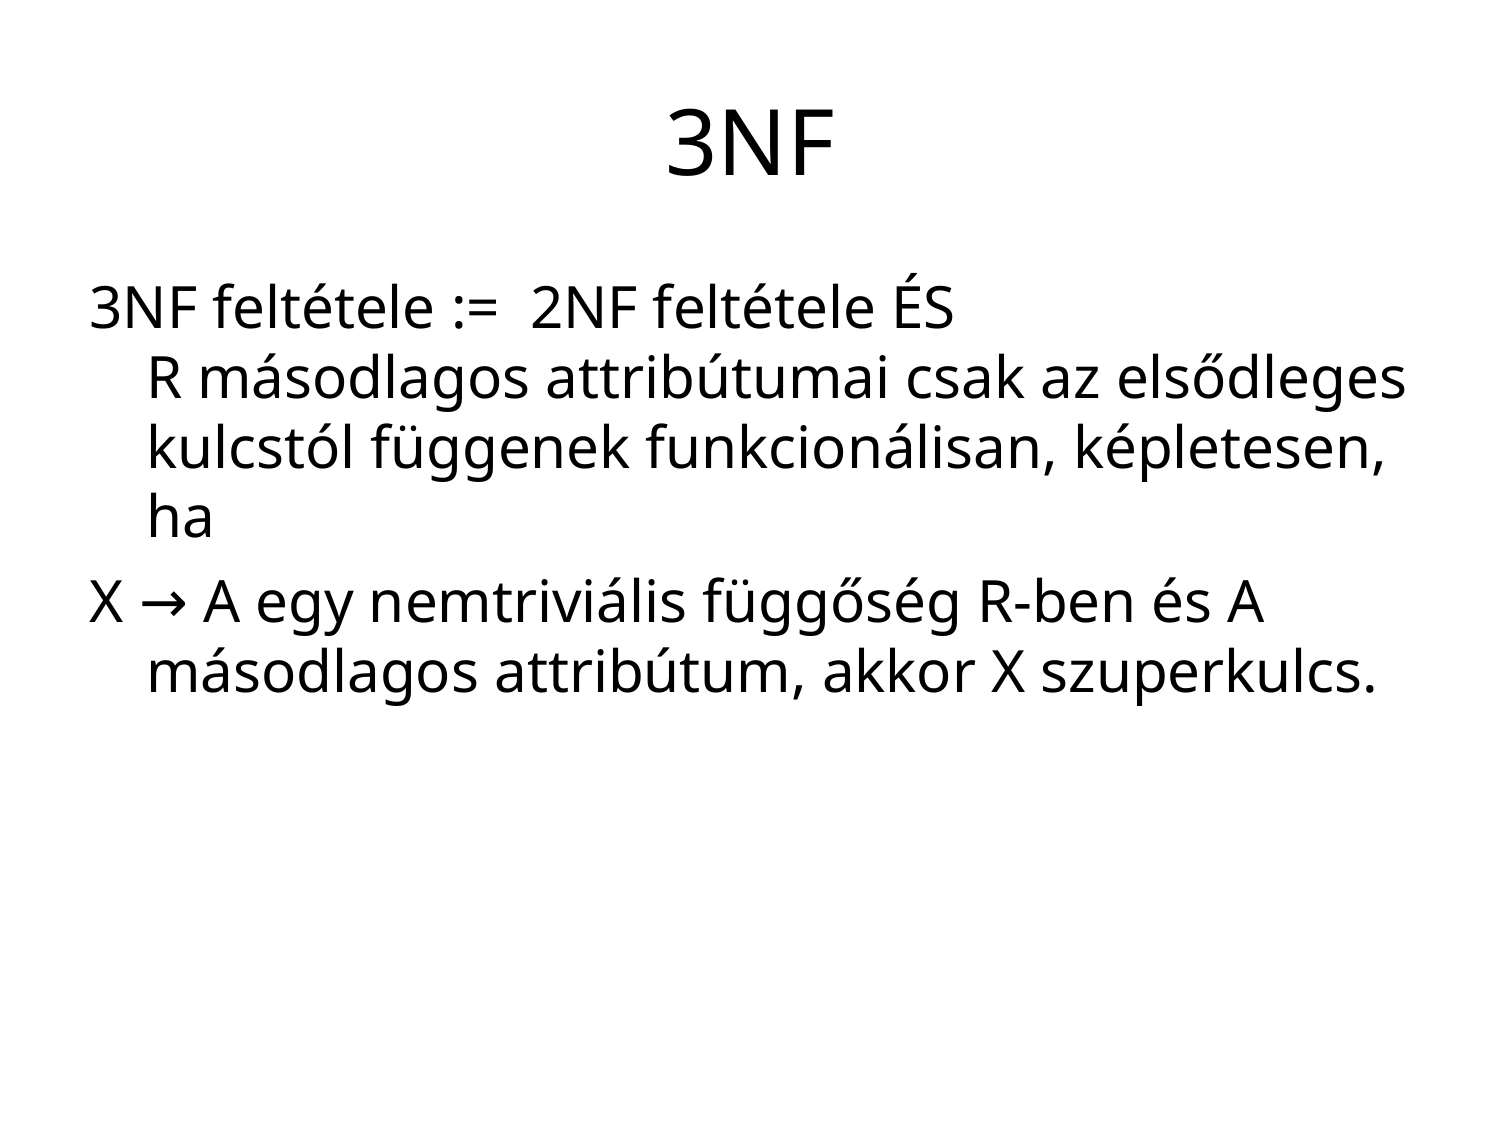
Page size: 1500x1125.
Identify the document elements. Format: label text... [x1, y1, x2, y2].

list 3NF feltétele := 2NF feltétele ÉS R másodlagos attribútumai csak az elsődleges kulcstól függenek funkcionálisan, képletesen, ha X → A egy nemtriviális függőség R-ben és A másodlagos attribútum, akkor X szuperkulcs. [75, 262, 1447, 945]
title 3NF [75, 45, 1426, 233]
